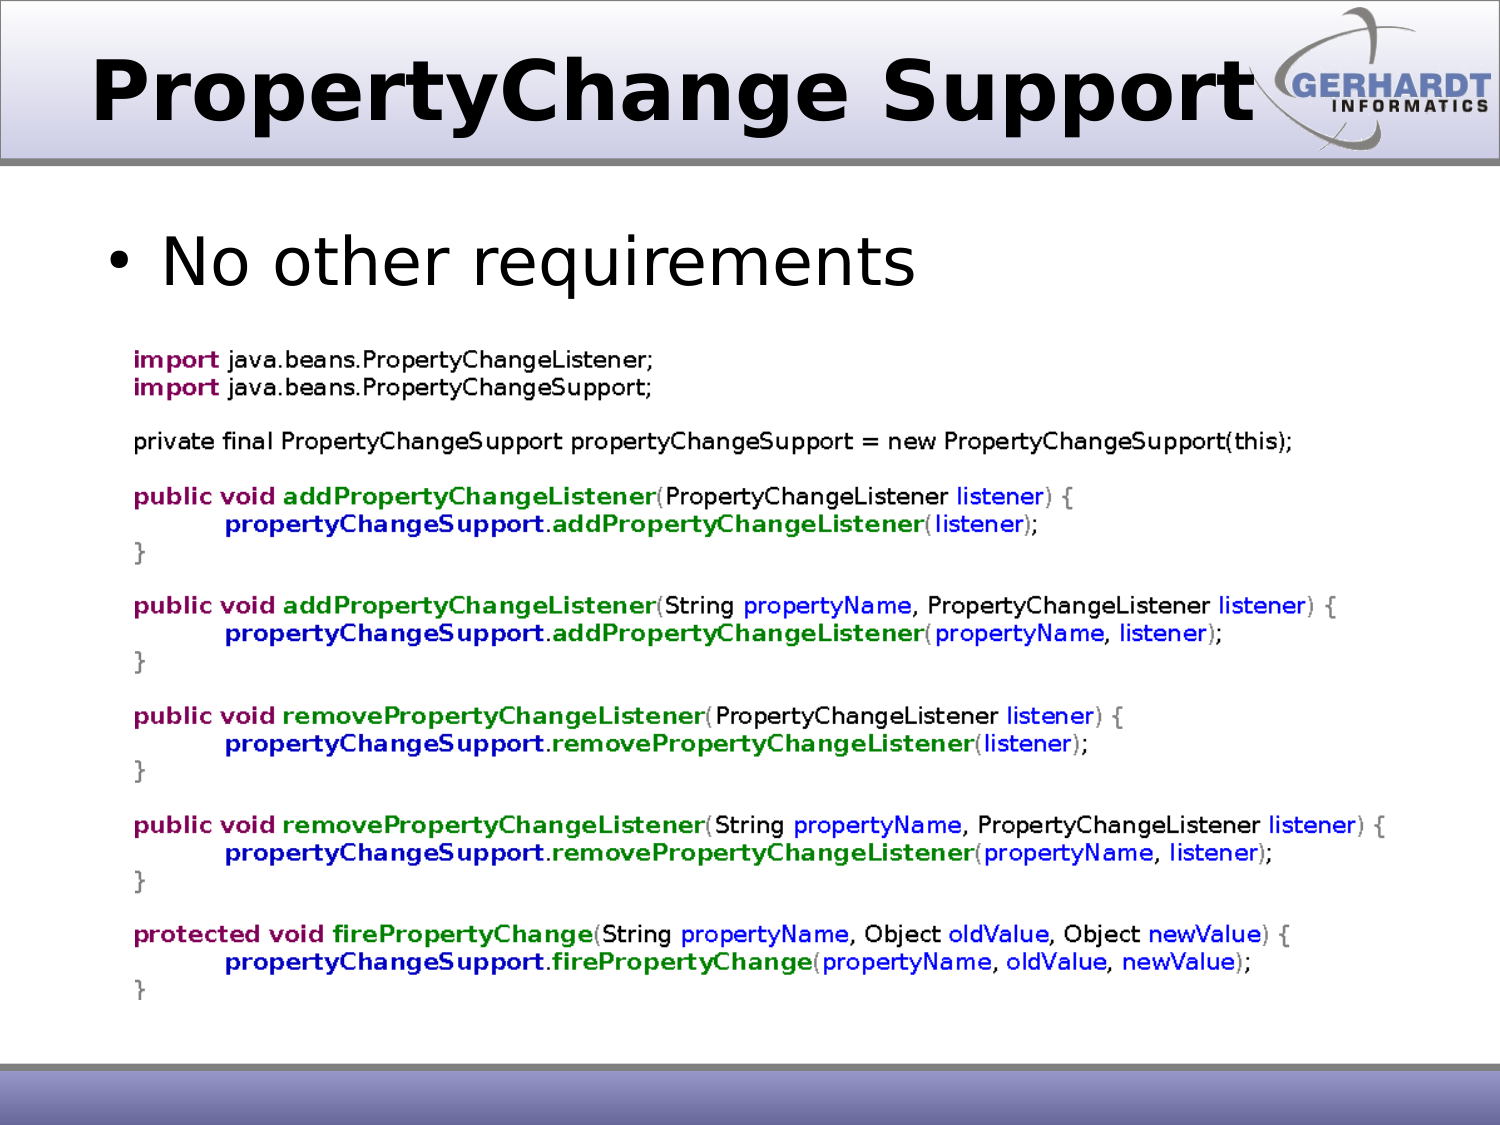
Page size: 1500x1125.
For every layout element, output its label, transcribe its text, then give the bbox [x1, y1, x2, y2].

picture [1426, 7, 1491, 151]
picture [135, 958, 1392, 1000]
list No other requirements [75, 215, 1426, 958]
title PropertyChange Support [75, 0, 1426, 186]
